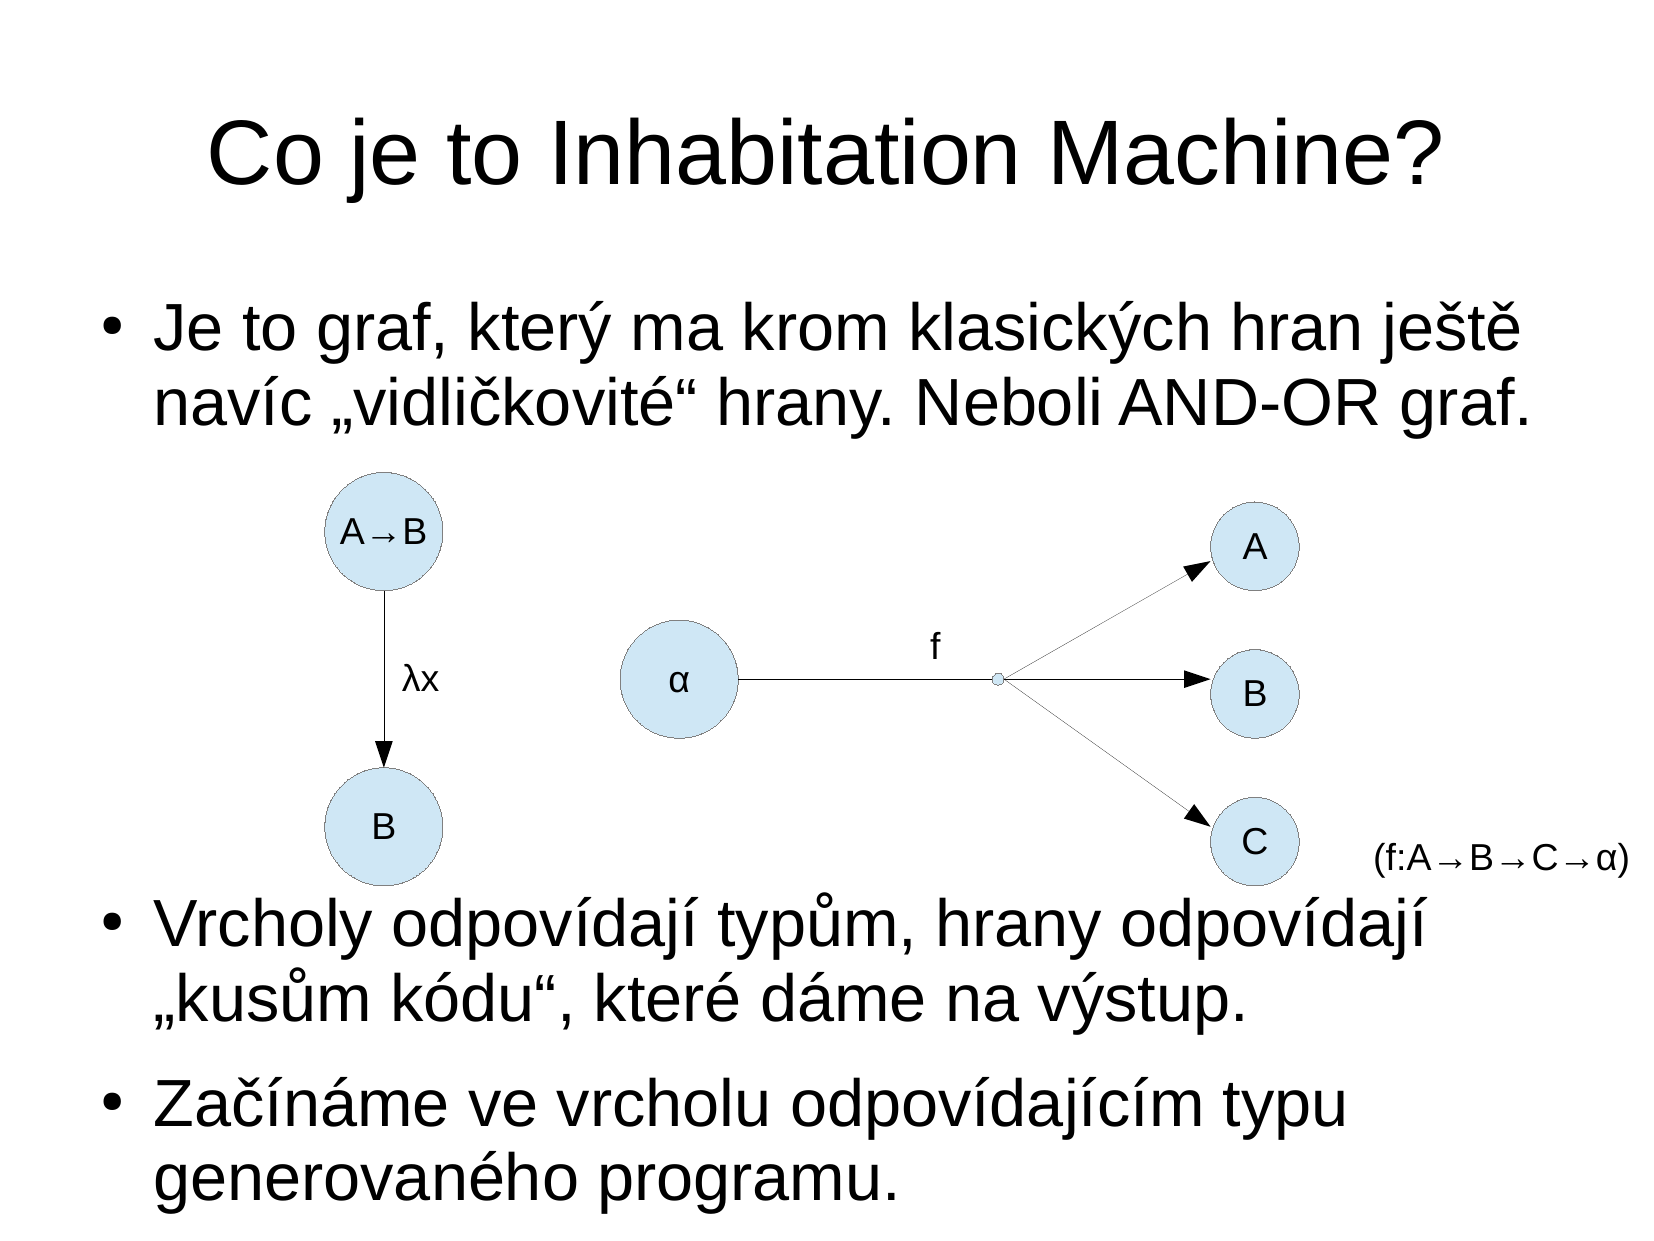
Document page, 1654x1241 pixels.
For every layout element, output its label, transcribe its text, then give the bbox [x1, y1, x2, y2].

list Je to graf, který ma krom klasických hran ještě navíc „vidličkovité“ hrany. Neboli AND-OR graf. Vrcholy odpovídají typům, hrany odpovídají „kusům kódu“, které dáme na výstup. Začínáme ve vrcholu odpovídajícím typu generovaného programu. [82, 290, 1571, 1241]
title Co je to Inhabitation Machine? [82, 49, 1571, 257]
text_box λx [387, 649, 455, 707]
text_box A→B [324, 472, 443, 591]
text_box B [1210, 649, 1300, 739]
text_box [383, 649, 414, 721]
text_box [992, 673, 1004, 686]
text_box A [1210, 501, 1300, 591]
text_box α [620, 620, 739, 739]
text_box C [1210, 797, 1300, 886]
text_box (f:A→B→C→α) [1358, 828, 1646, 886]
text_box B [324, 767, 443, 886]
text_box f [915, 618, 956, 676]
